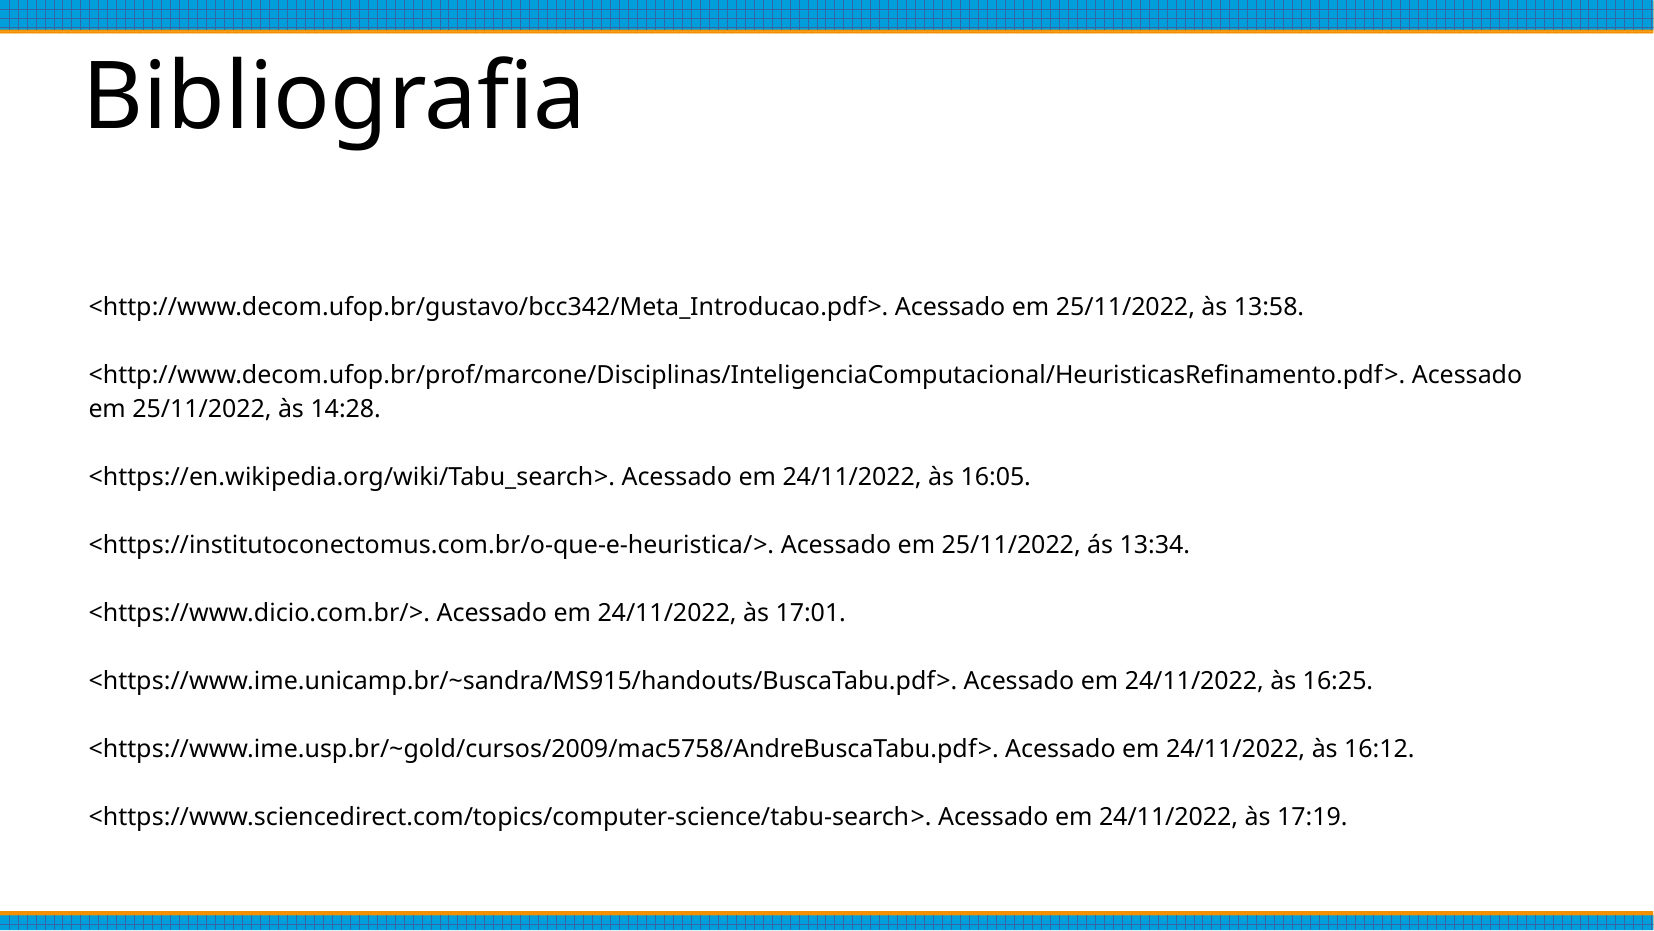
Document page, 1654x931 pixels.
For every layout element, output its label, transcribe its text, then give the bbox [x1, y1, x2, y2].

title Bibliografia [82, 14, 1571, 171]
subtitle <http://www.decom.ufop.br/gustavo/bcc342/Meta_Introducao.pdf>. Acessado em 25/11/2022, às 13:58. <http://www.decom.ufop.br/prof/marcone/Disciplinas/InteligenciaComputacional/HeuristicasRefinamento.pdf>. Acessado em 25/11/2022, às 14:28. <https://en.wikipedia.org/wiki/Tabu_search>. Acessado em 24/11/2022, às 16:05. <https://institutoconectomus.com.br/o-que-e-heuristica/>. Acessado em 25/11/2022, ás 13:34. <https://www.dicio.com.br/>. Acessado em 24/11/2022, às 17:01. <https://www.ime.unicamp.br/~sandra/MS915/handouts/BuscaTabu.pdf>. Acessado em 24/11/2022, às 16:25. <https://www.ime.usp.br/~gold/cursos/2009/mac5758/AndreBuscaTabu.pdf>. Acessado em 24/11/2022, às 16:12. <https://www.sciencedirect.com/topics/computer-science/tabu-search>. Acessado em 24/11/2022, às 17:19. [88, 236, 1565, 886]
